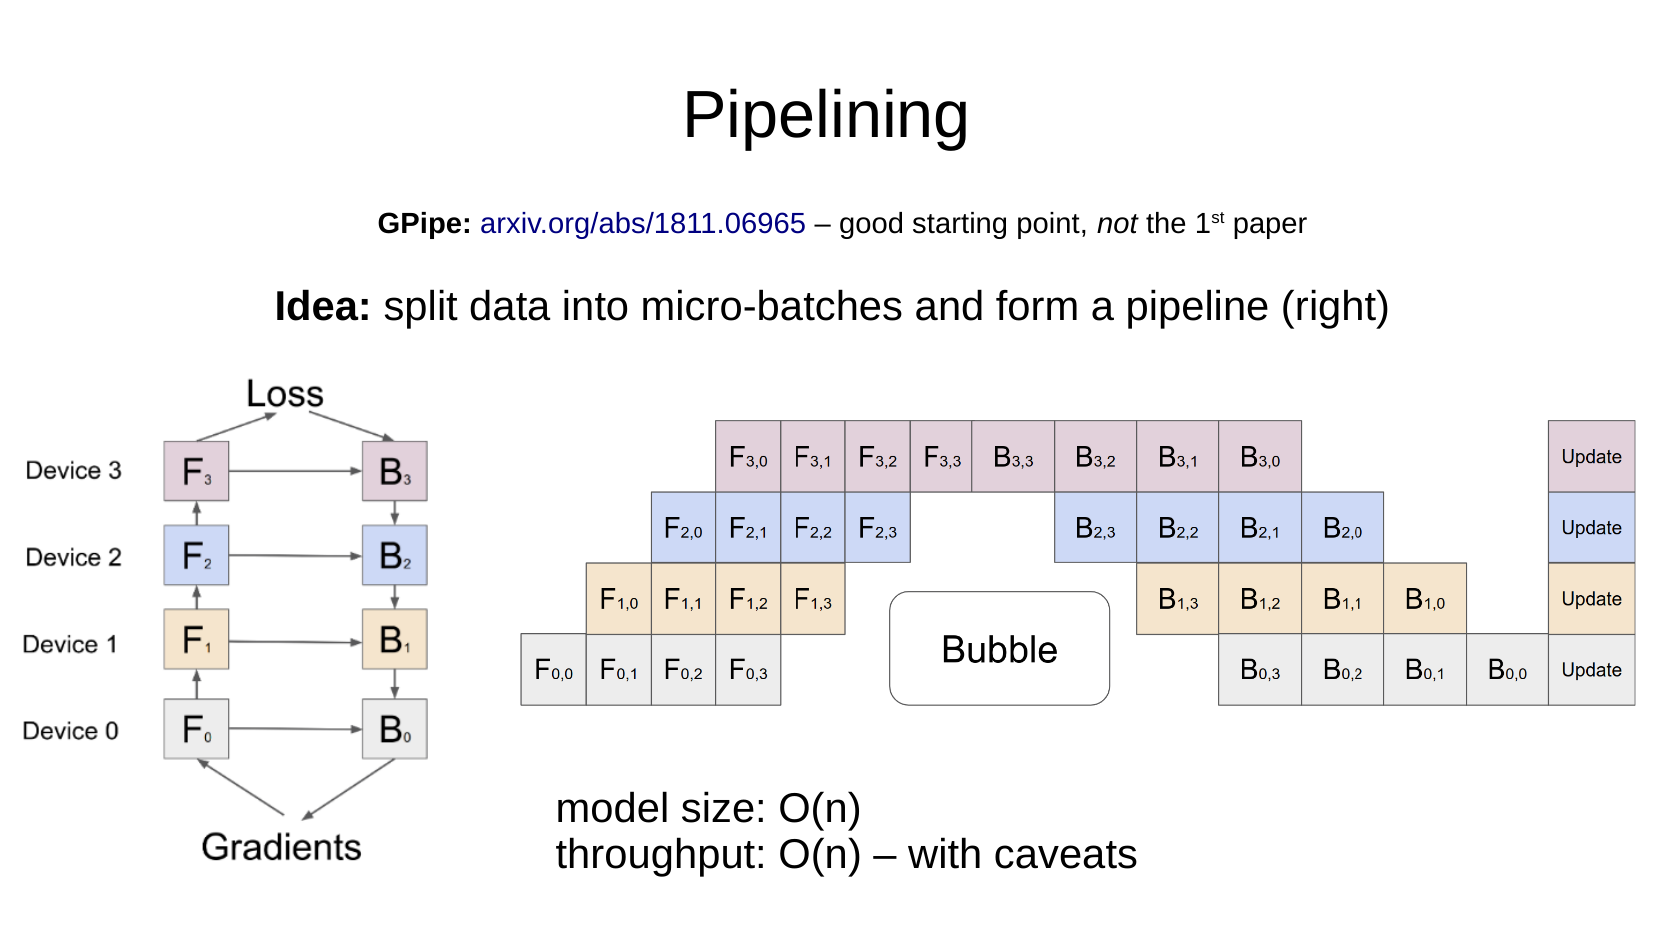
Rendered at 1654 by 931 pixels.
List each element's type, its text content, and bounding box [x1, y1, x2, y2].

picture [3, 374, 436, 881]
text_box model size: O(n) throughput: O(n) – with caveats [540, 777, 1267, 885]
picture [517, 415, 1636, 709]
text_box GPipe: arxiv.org/abs/1811.06965 – good starting point, not the 1st paper [234, 199, 1451, 309]
subtitle Idea: split data into micro-batches and form a pipeline (right) [88, 152, 1577, 693]
title Pipelining [82, 37, 1571, 193]
